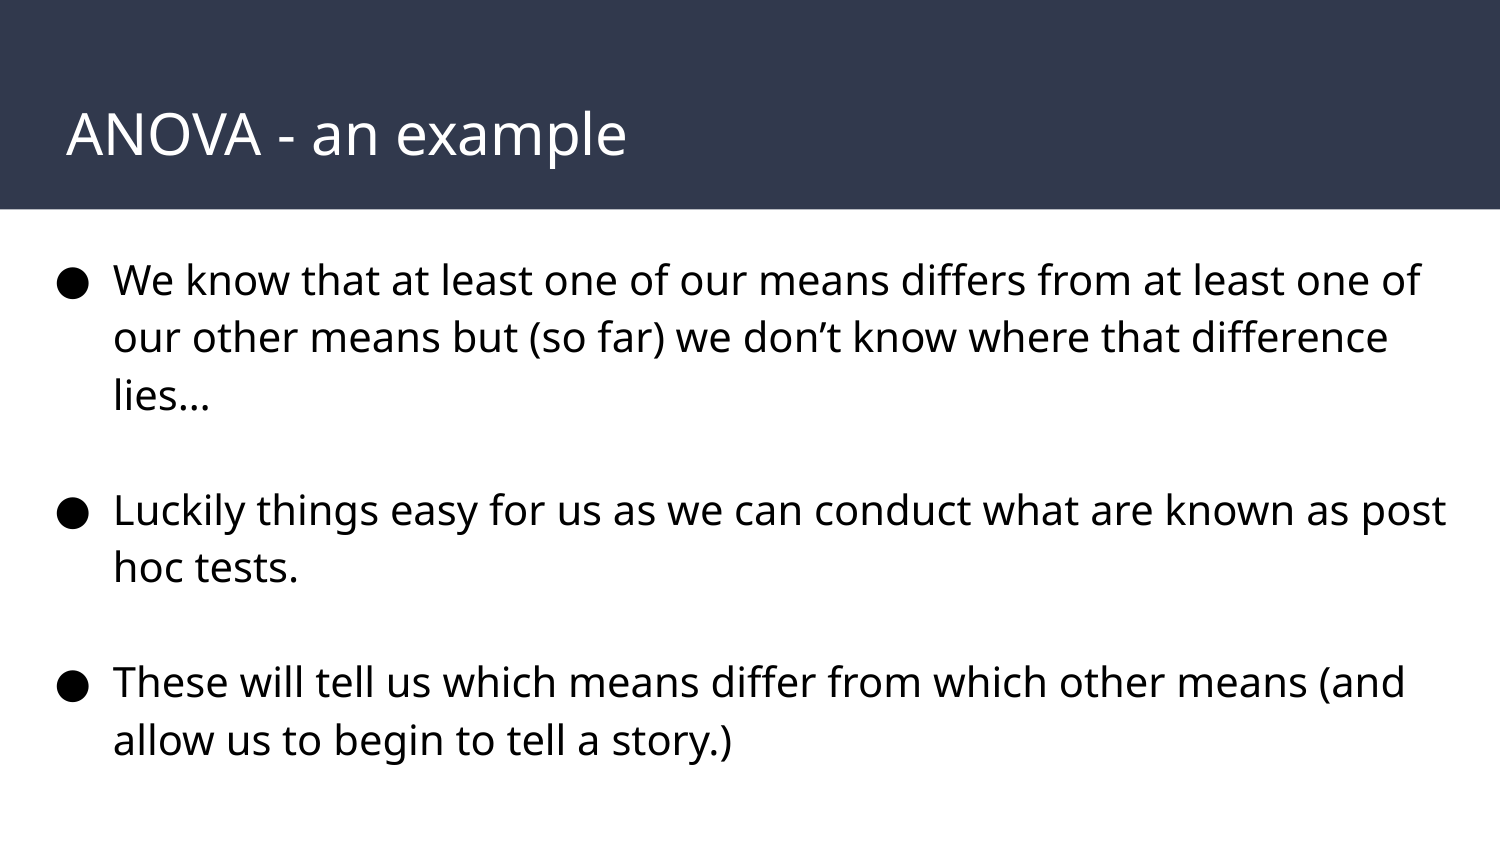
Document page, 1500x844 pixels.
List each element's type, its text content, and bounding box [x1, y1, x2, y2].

title ANOVA - an example [51, 82, 1449, 185]
text_box We know that at least one of our means differs from at least one of our other means but (so far) we don’t know where that difference lies… Luckily things easy for us as we can conduct what are known as post hoc tests. These will tell us which means differ from which other means (and allow us to begin to tell a story.) [22, 230, 1473, 821]
